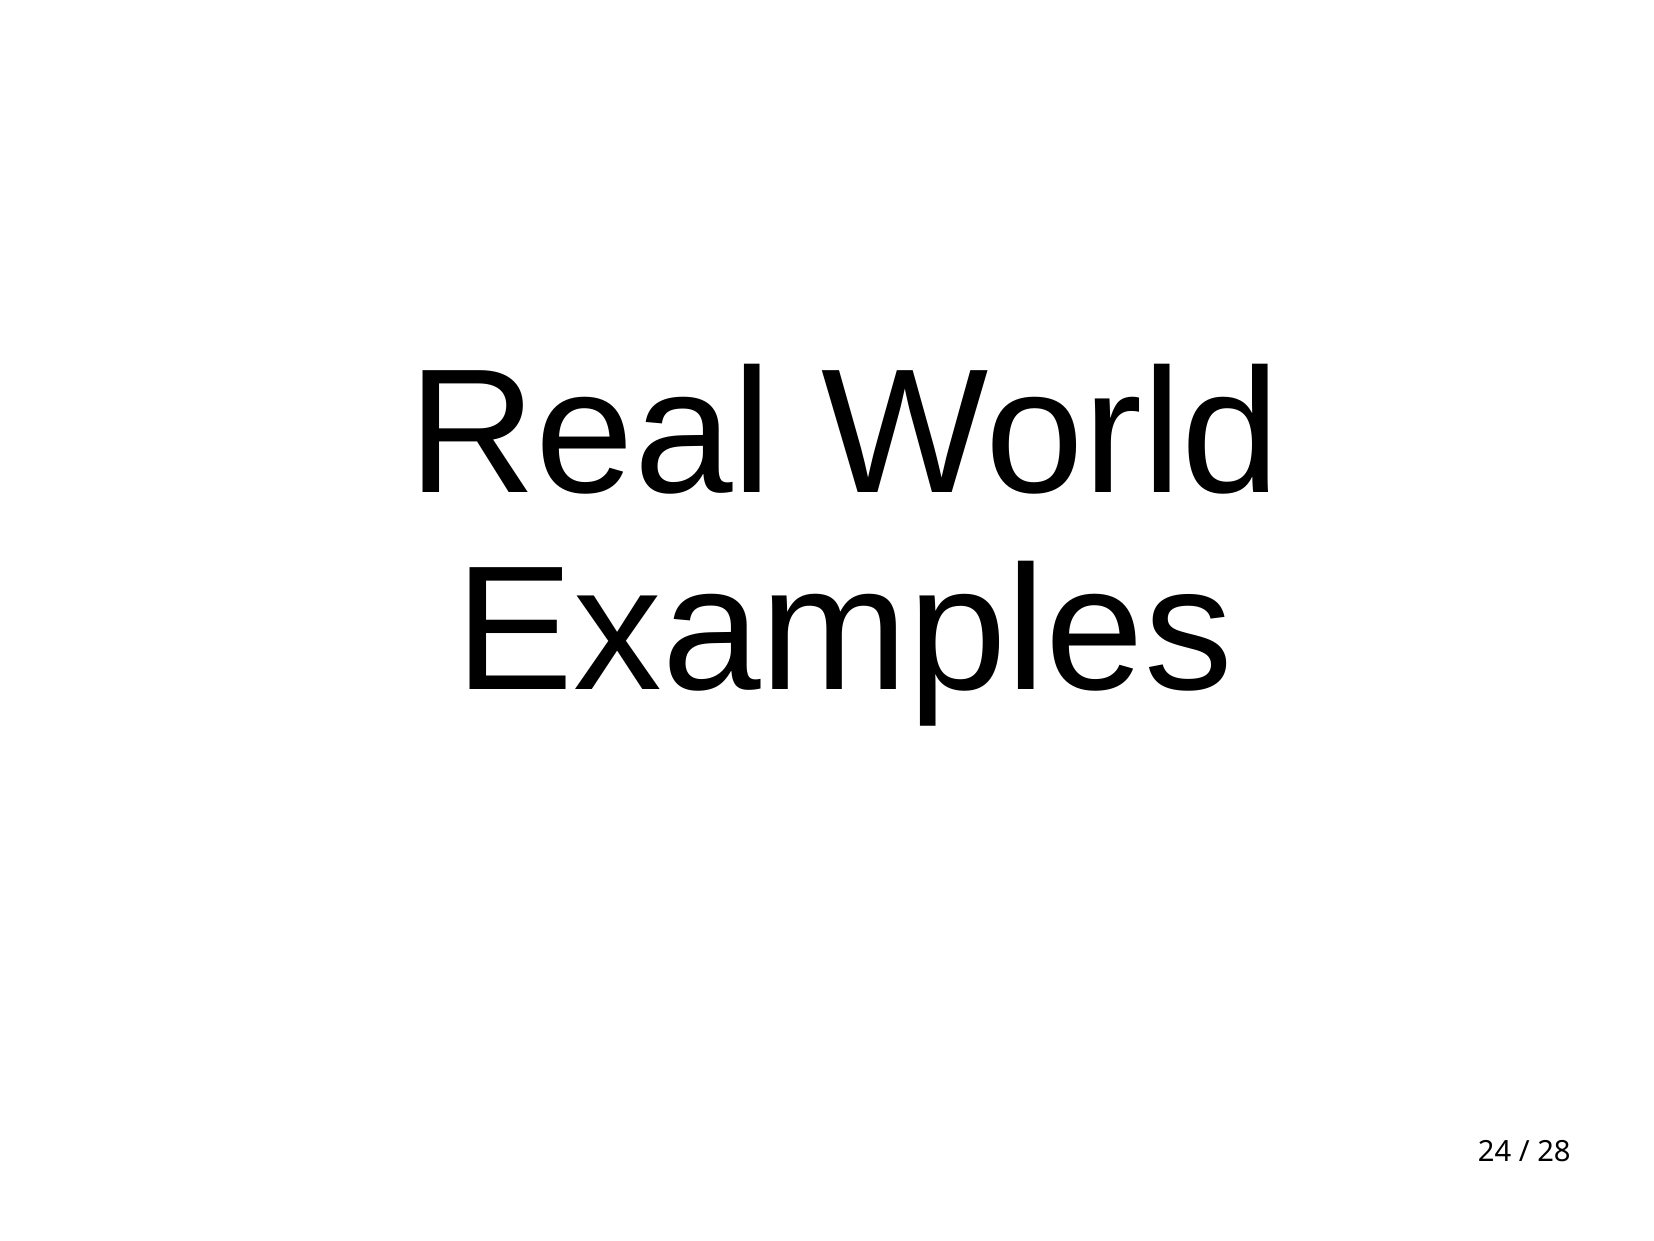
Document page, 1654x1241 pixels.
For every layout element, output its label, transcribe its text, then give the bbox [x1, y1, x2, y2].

subtitle Real World Examples [118, 49, 1571, 1010]
